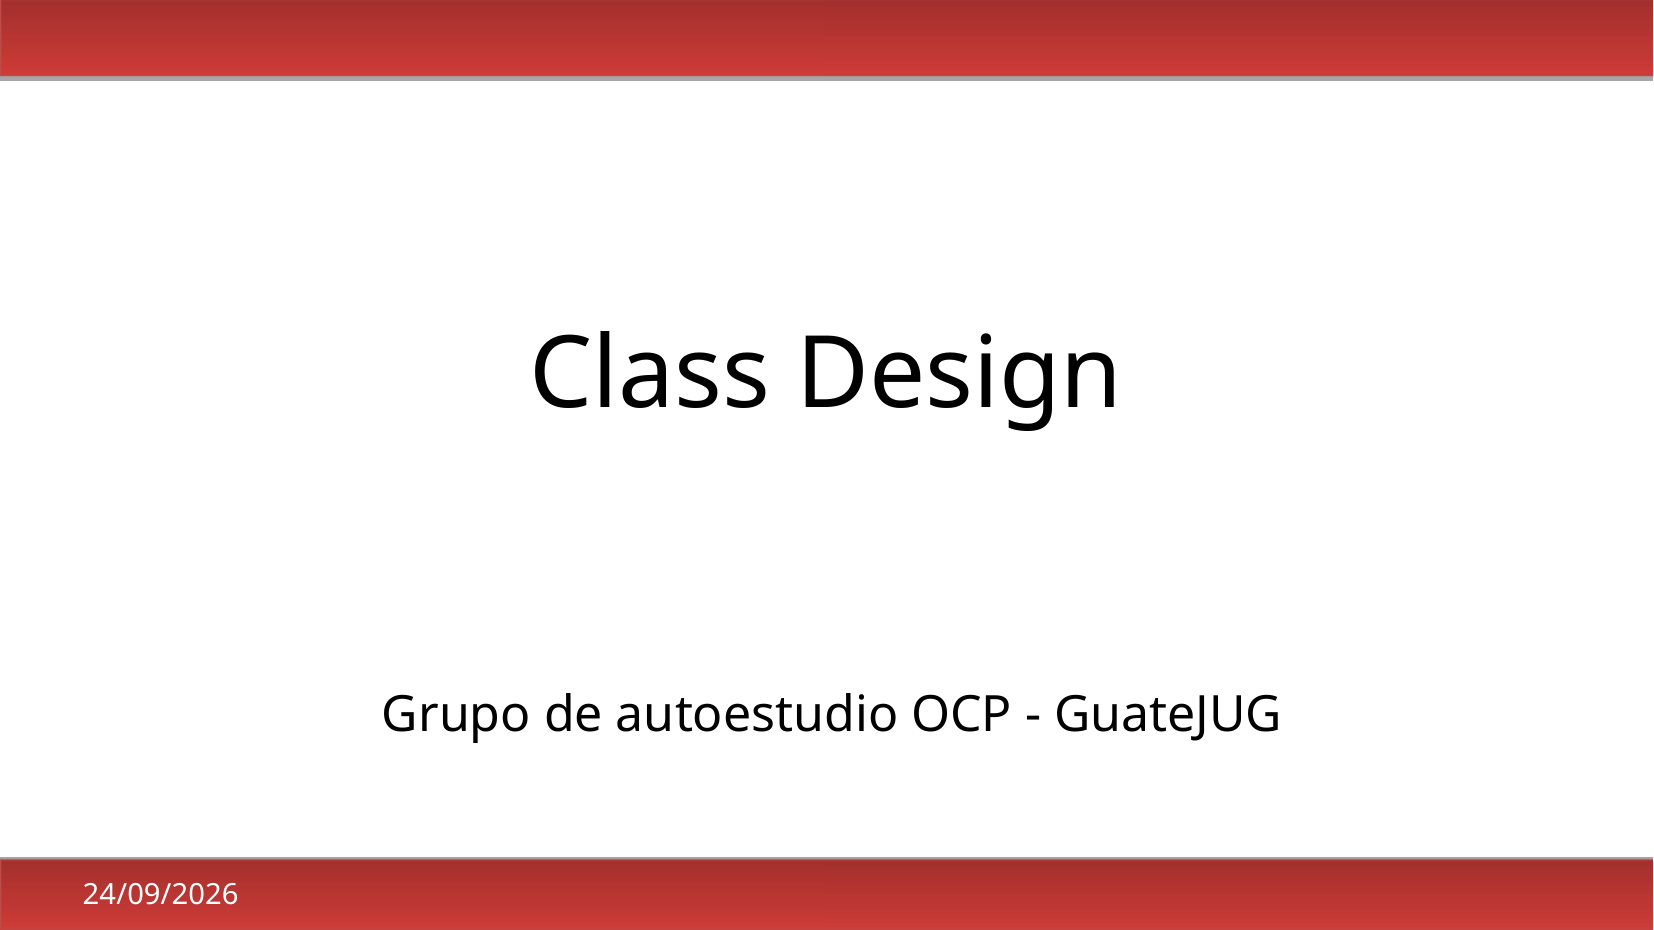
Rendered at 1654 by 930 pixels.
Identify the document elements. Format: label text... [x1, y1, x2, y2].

subtitle Grupo de autoestudio OCP - GuateJUG [88, 590, 1577, 835]
title Class Design [82, 174, 1571, 563]
picture [0, 0, 1653, 81]
picture [0, 857, 1653, 930]
